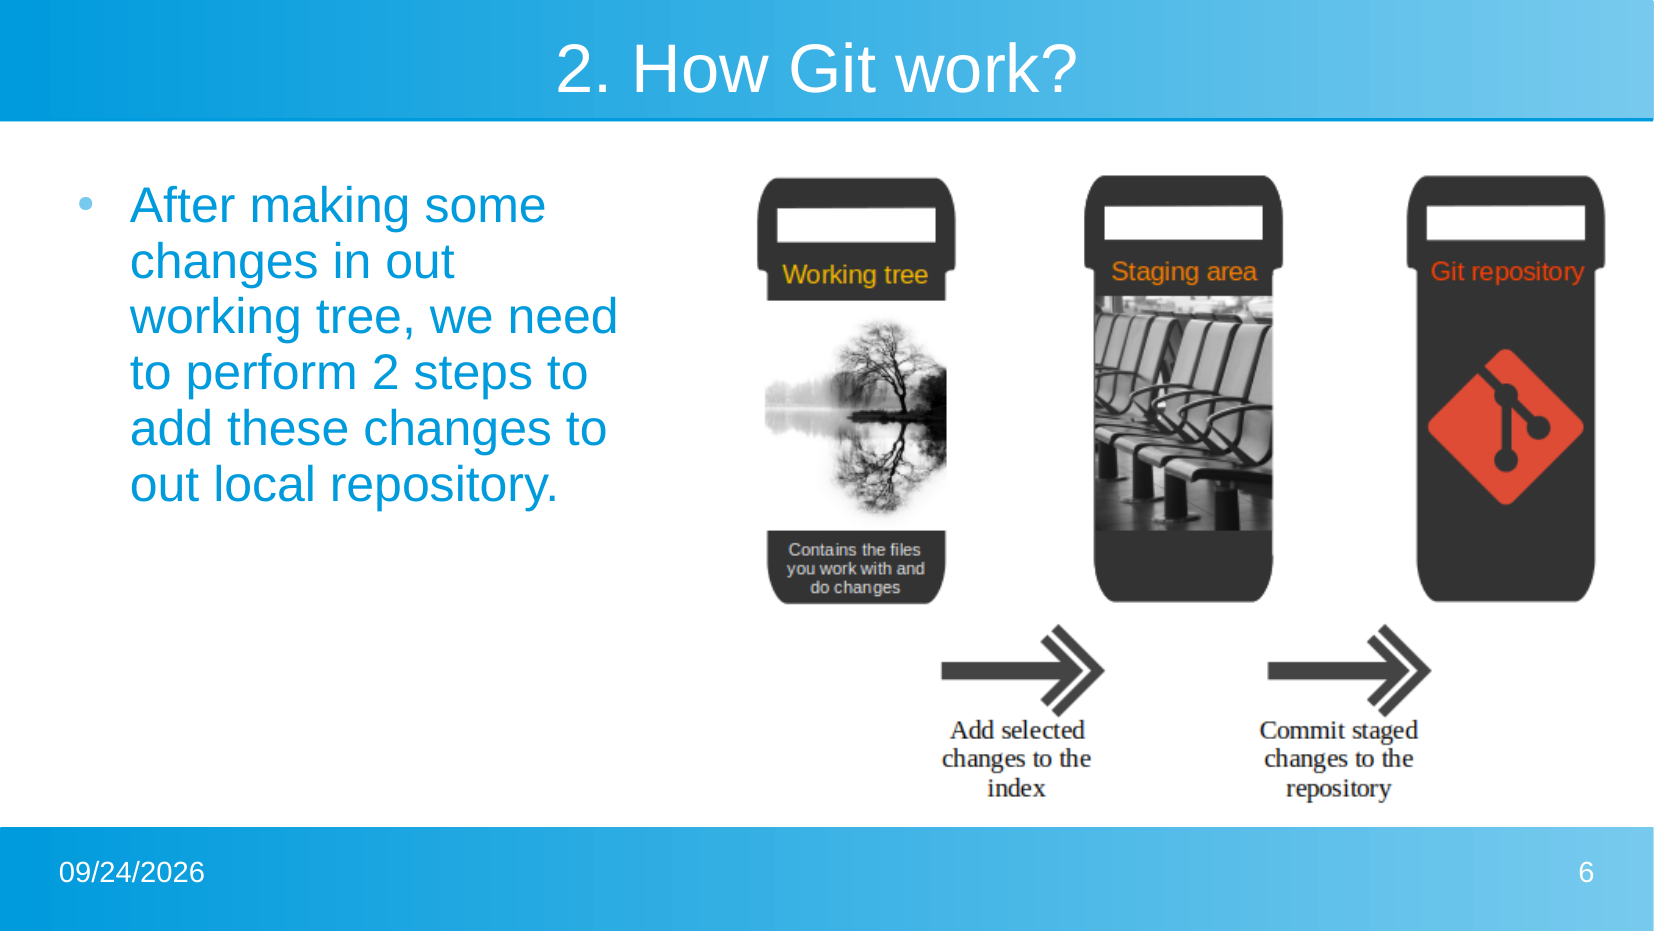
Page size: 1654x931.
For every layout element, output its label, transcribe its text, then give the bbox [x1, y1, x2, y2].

picture [734, 157, 1651, 826]
title 2. How Git work? [59, 29, 1595, 108]
list After making some changes in out working tree, we need to perform 2 steps to add these changes to out local repository. [59, 177, 638, 768]
